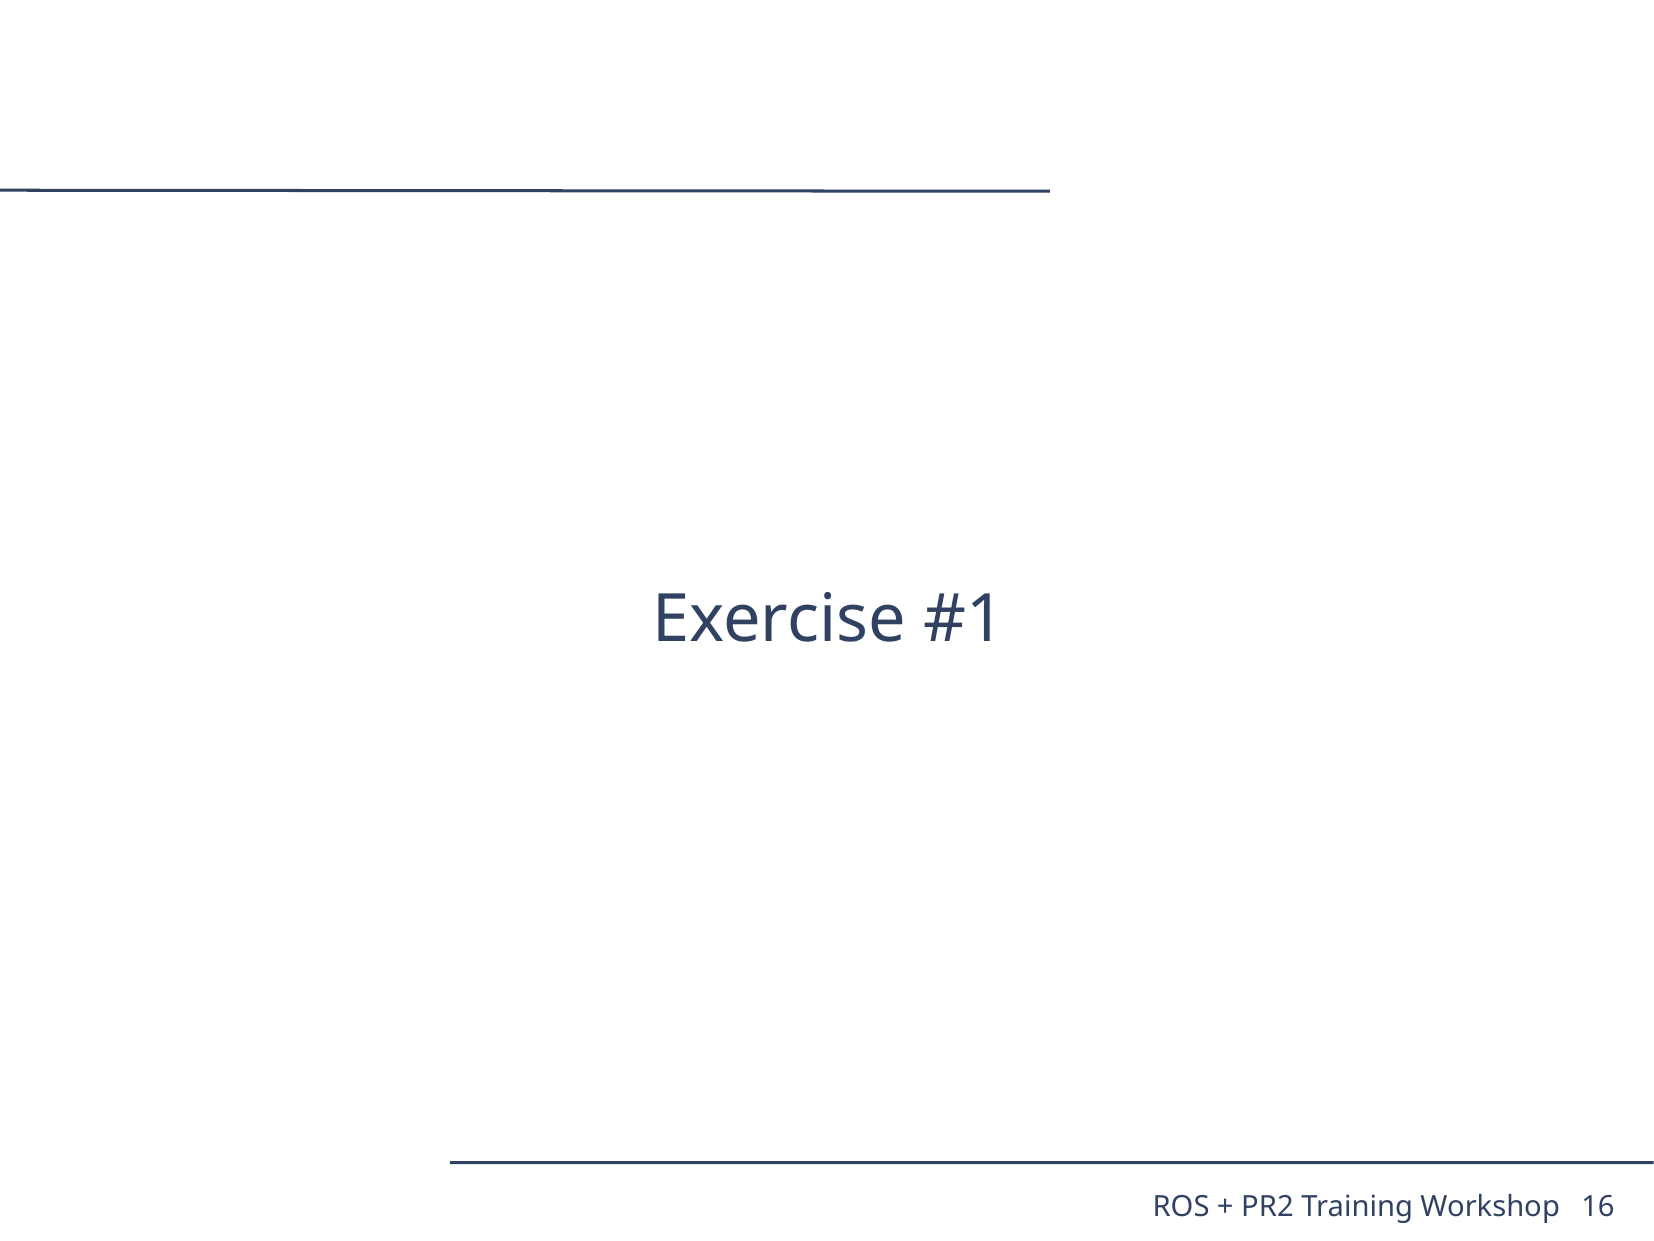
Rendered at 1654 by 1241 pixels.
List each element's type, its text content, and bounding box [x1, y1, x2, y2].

title [82, 56, 1571, 250]
text_box Exercise #1 [637, 562, 1029, 652]
